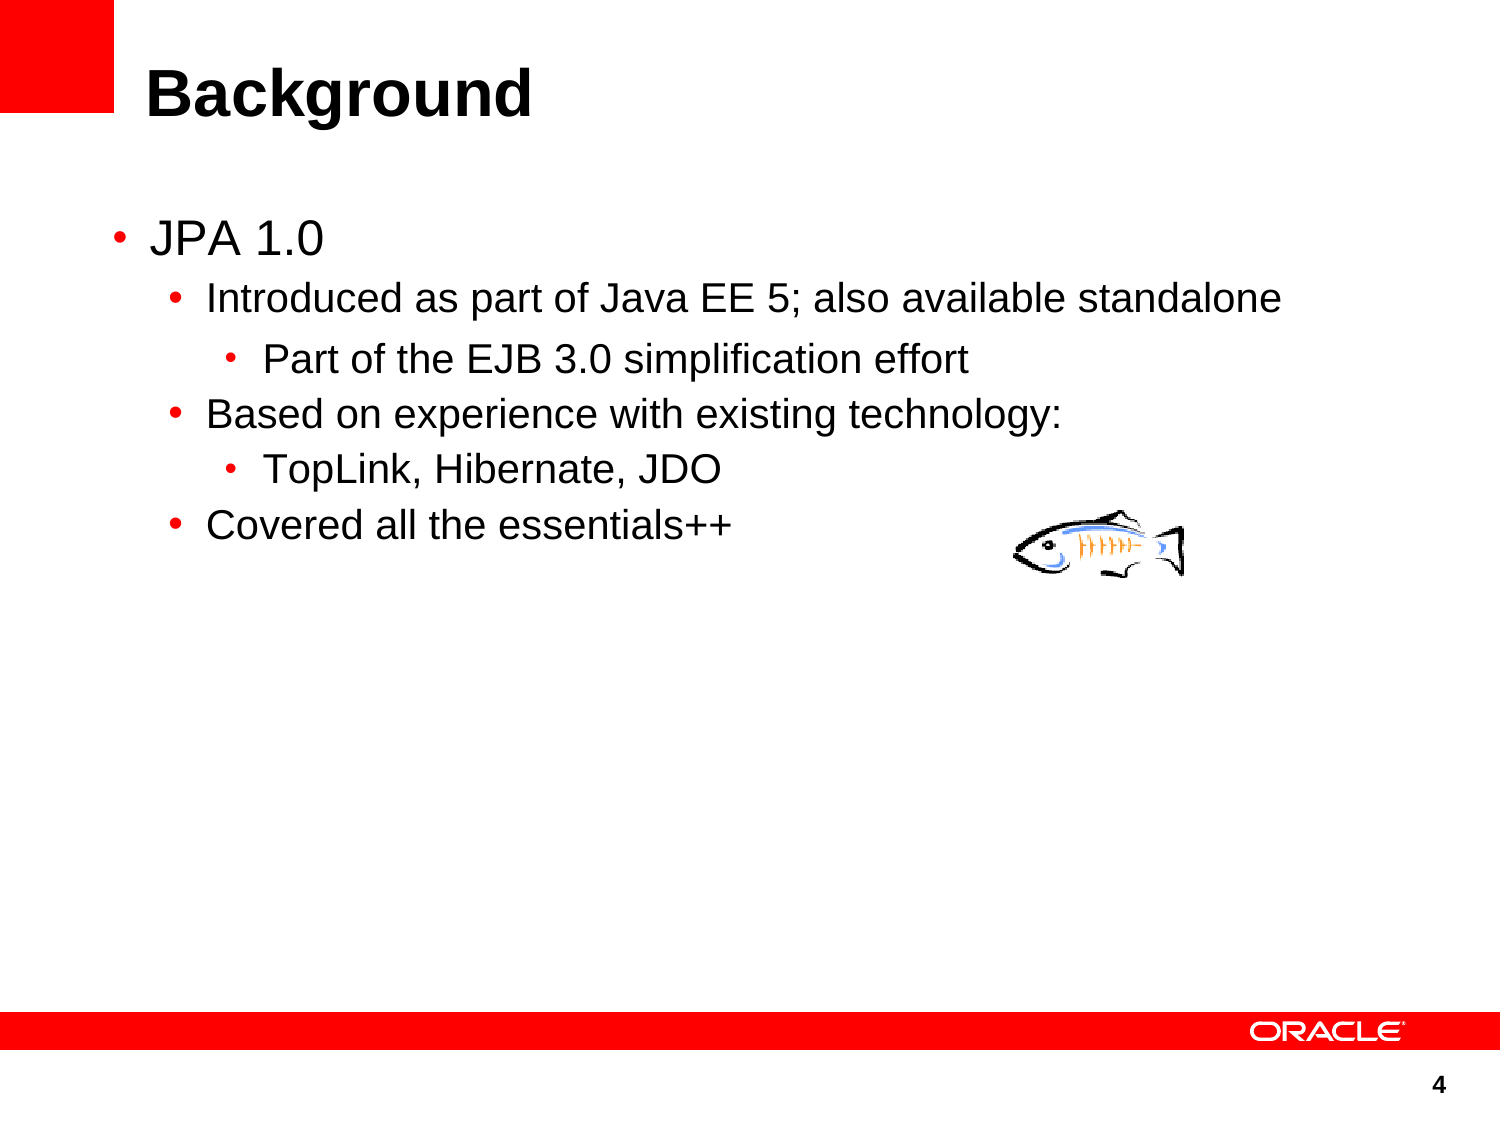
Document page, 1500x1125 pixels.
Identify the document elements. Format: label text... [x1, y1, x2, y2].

picture [0, 0, 114, 113]
list JPA 1.0 Introduced as part of Java EE 5; also available standalone Part of the EJB 3.0 simplification effort Based on experience with existing technology: TopLink, Hibernate, JDO Covered all the essentials++ [112, 212, 1349, 976]
picture [0, 1012, 1500, 1050]
picture [1012, 482, 1188, 608]
title Background [145, 49, 1390, 205]
